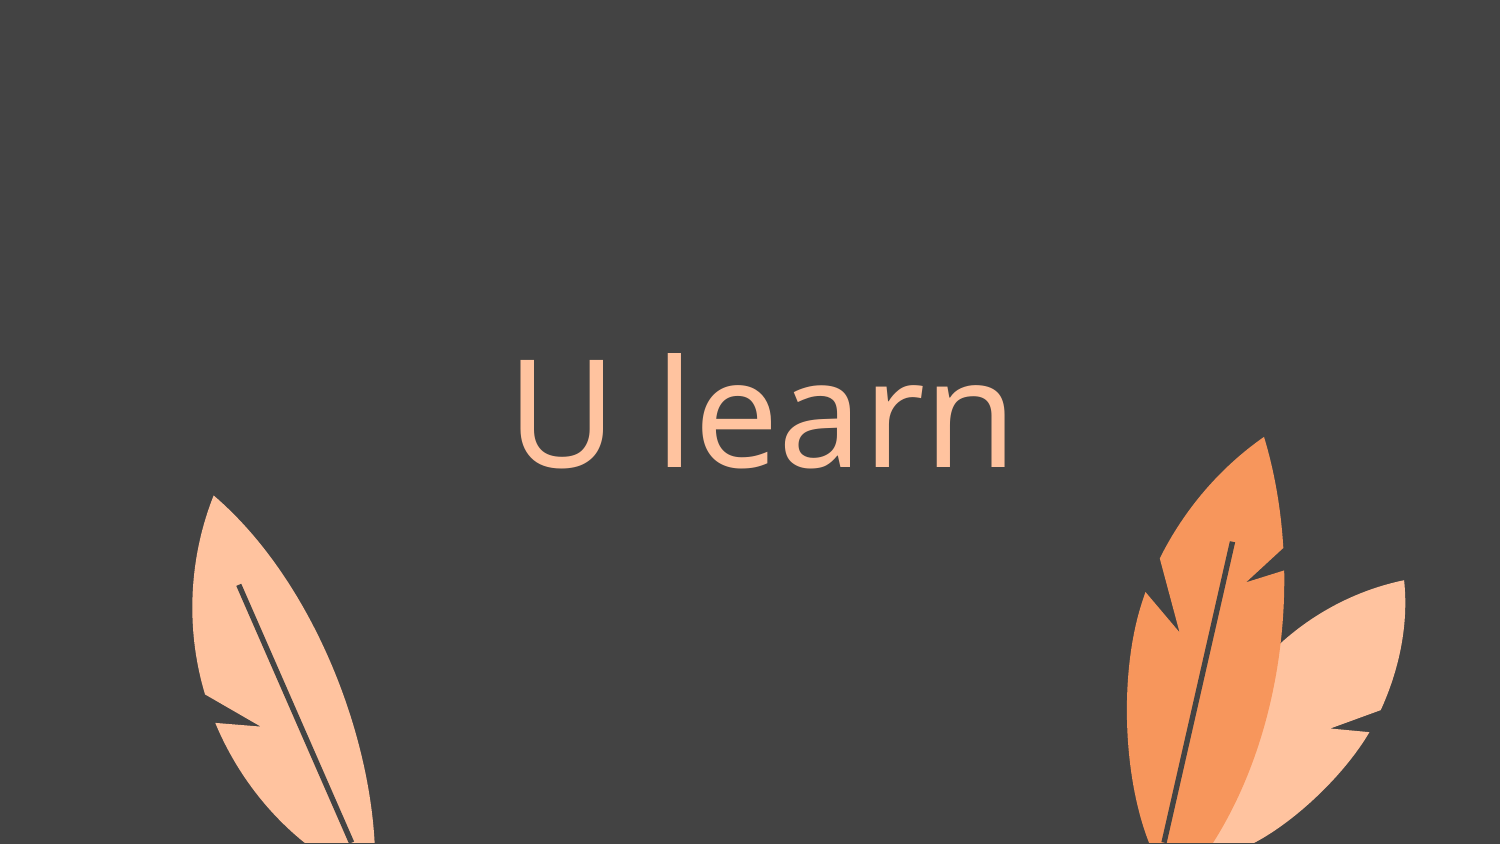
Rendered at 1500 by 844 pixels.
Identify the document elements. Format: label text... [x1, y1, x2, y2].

title U learn [272, 314, 1252, 498]
text_box [192, 495, 375, 844]
text_box [1126, 436, 1406, 844]
